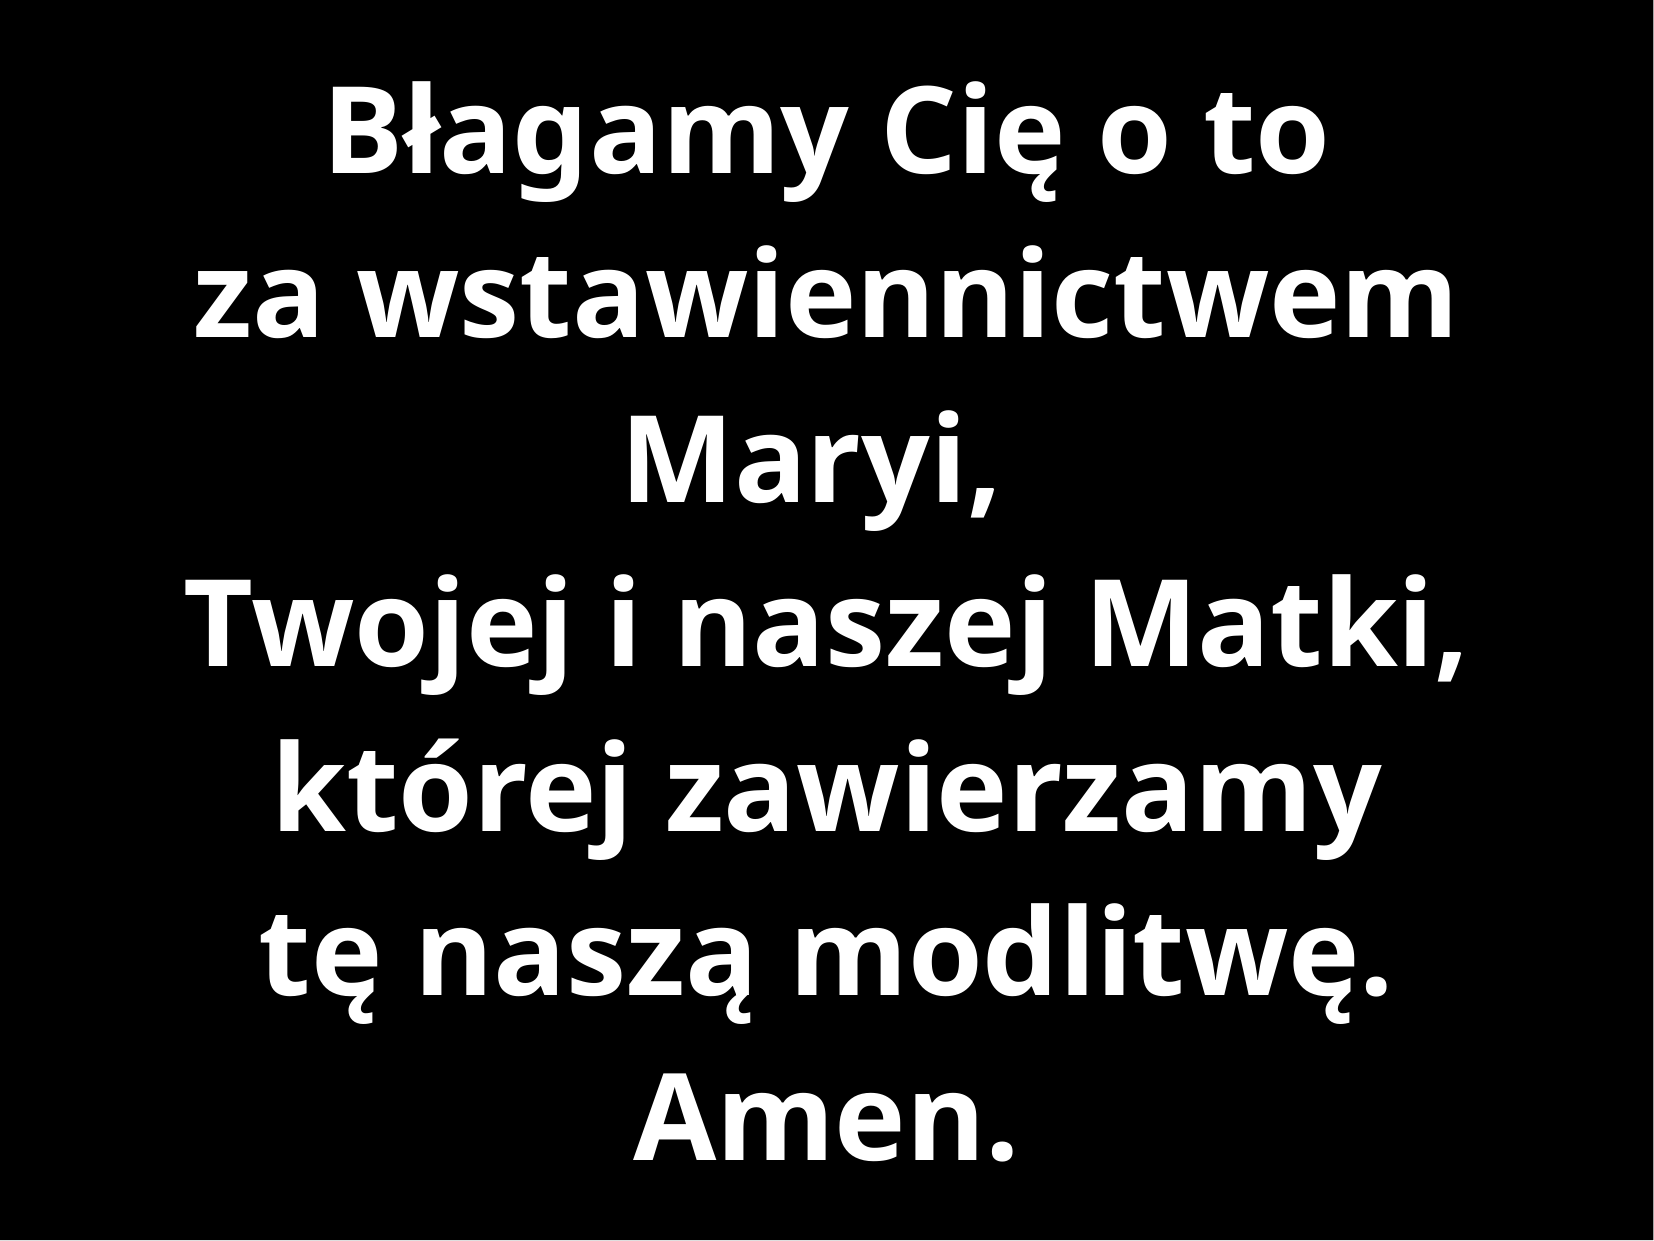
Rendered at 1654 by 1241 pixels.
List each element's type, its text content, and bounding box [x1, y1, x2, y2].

title Błagamy Cię o to za wstawiennictwem Maryi, Twojej i naszej Matki, której zawierzamy tę naszą modlitwę. Amen. [0, 0, 1654, 1241]
